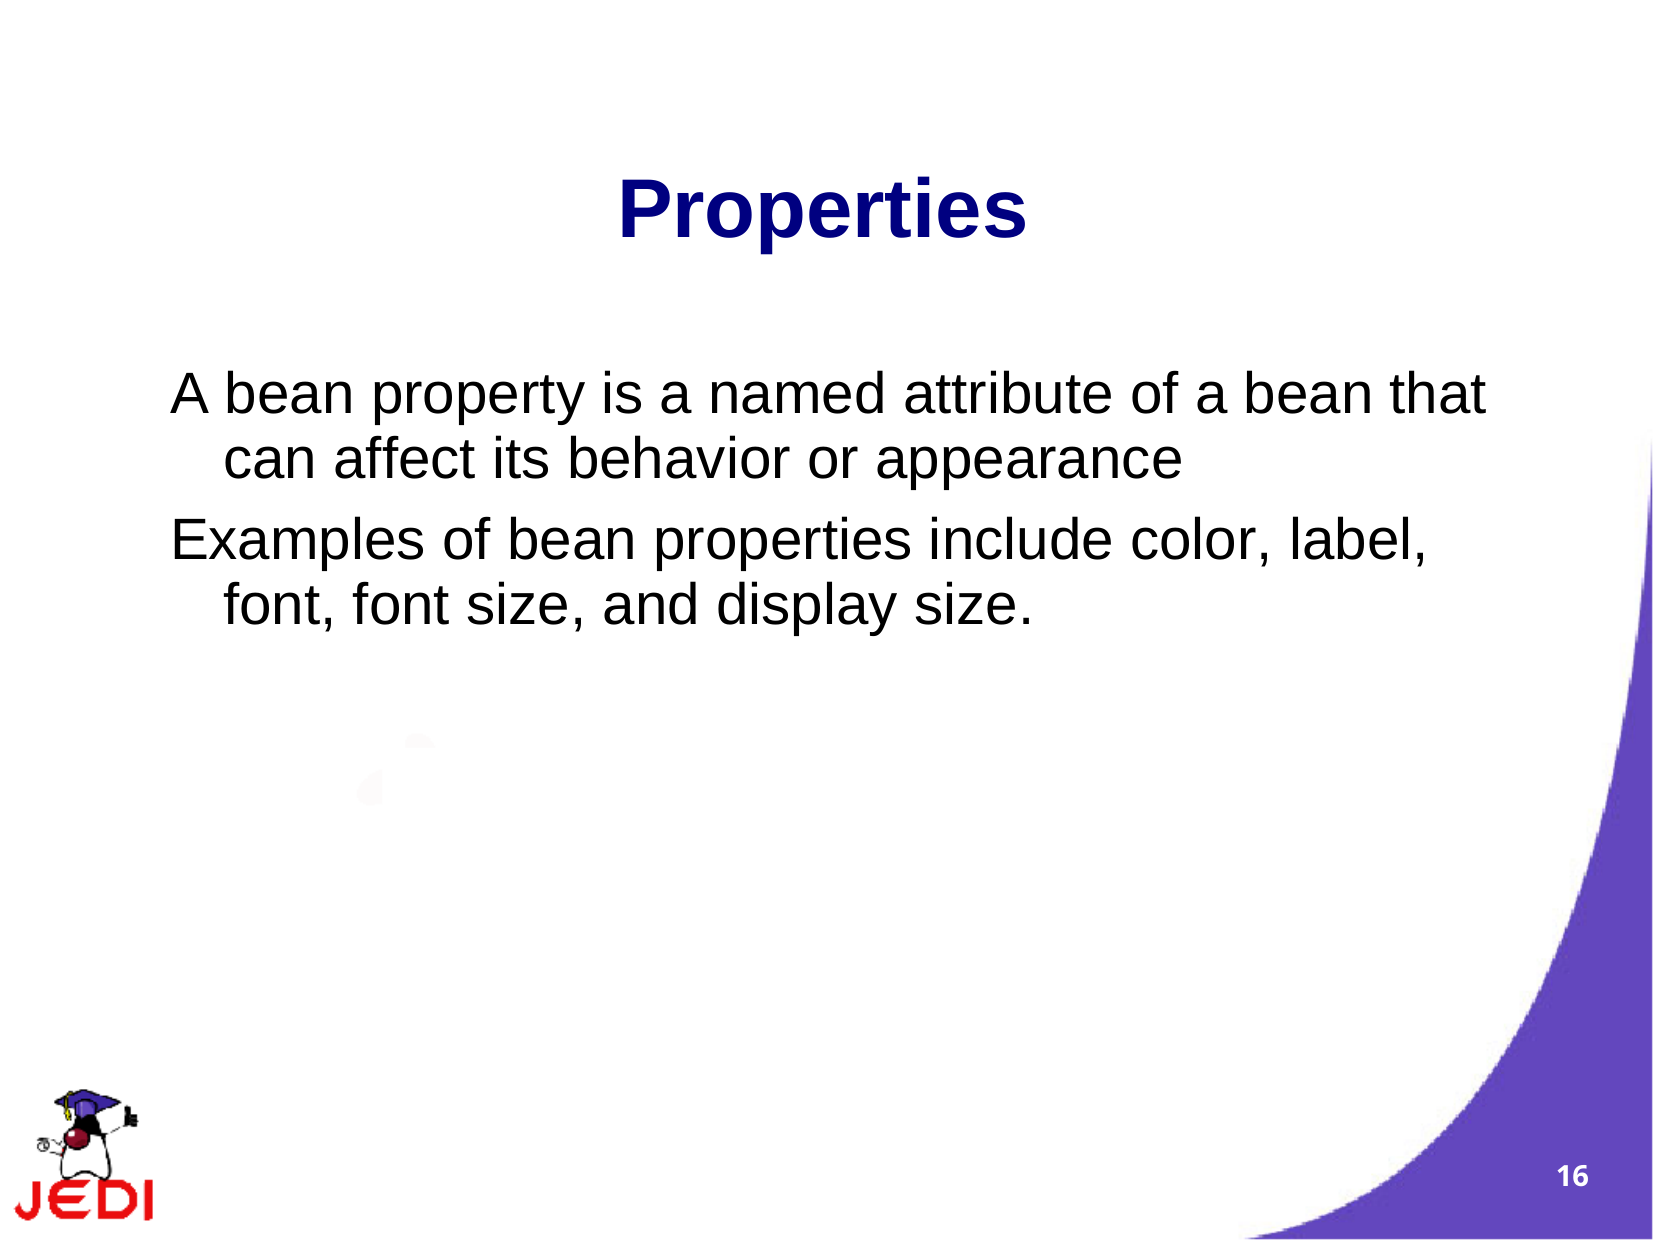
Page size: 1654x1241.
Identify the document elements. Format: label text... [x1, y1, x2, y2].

list A bean property is a named attribute of a bean that can affect its behavior or appearance Examples of bean properties include color, label, font, font size, and display size. [152, 360, 1510, 1142]
title Properties [116, 105, 1529, 313]
picture [0, 0, 1654, 1241]
